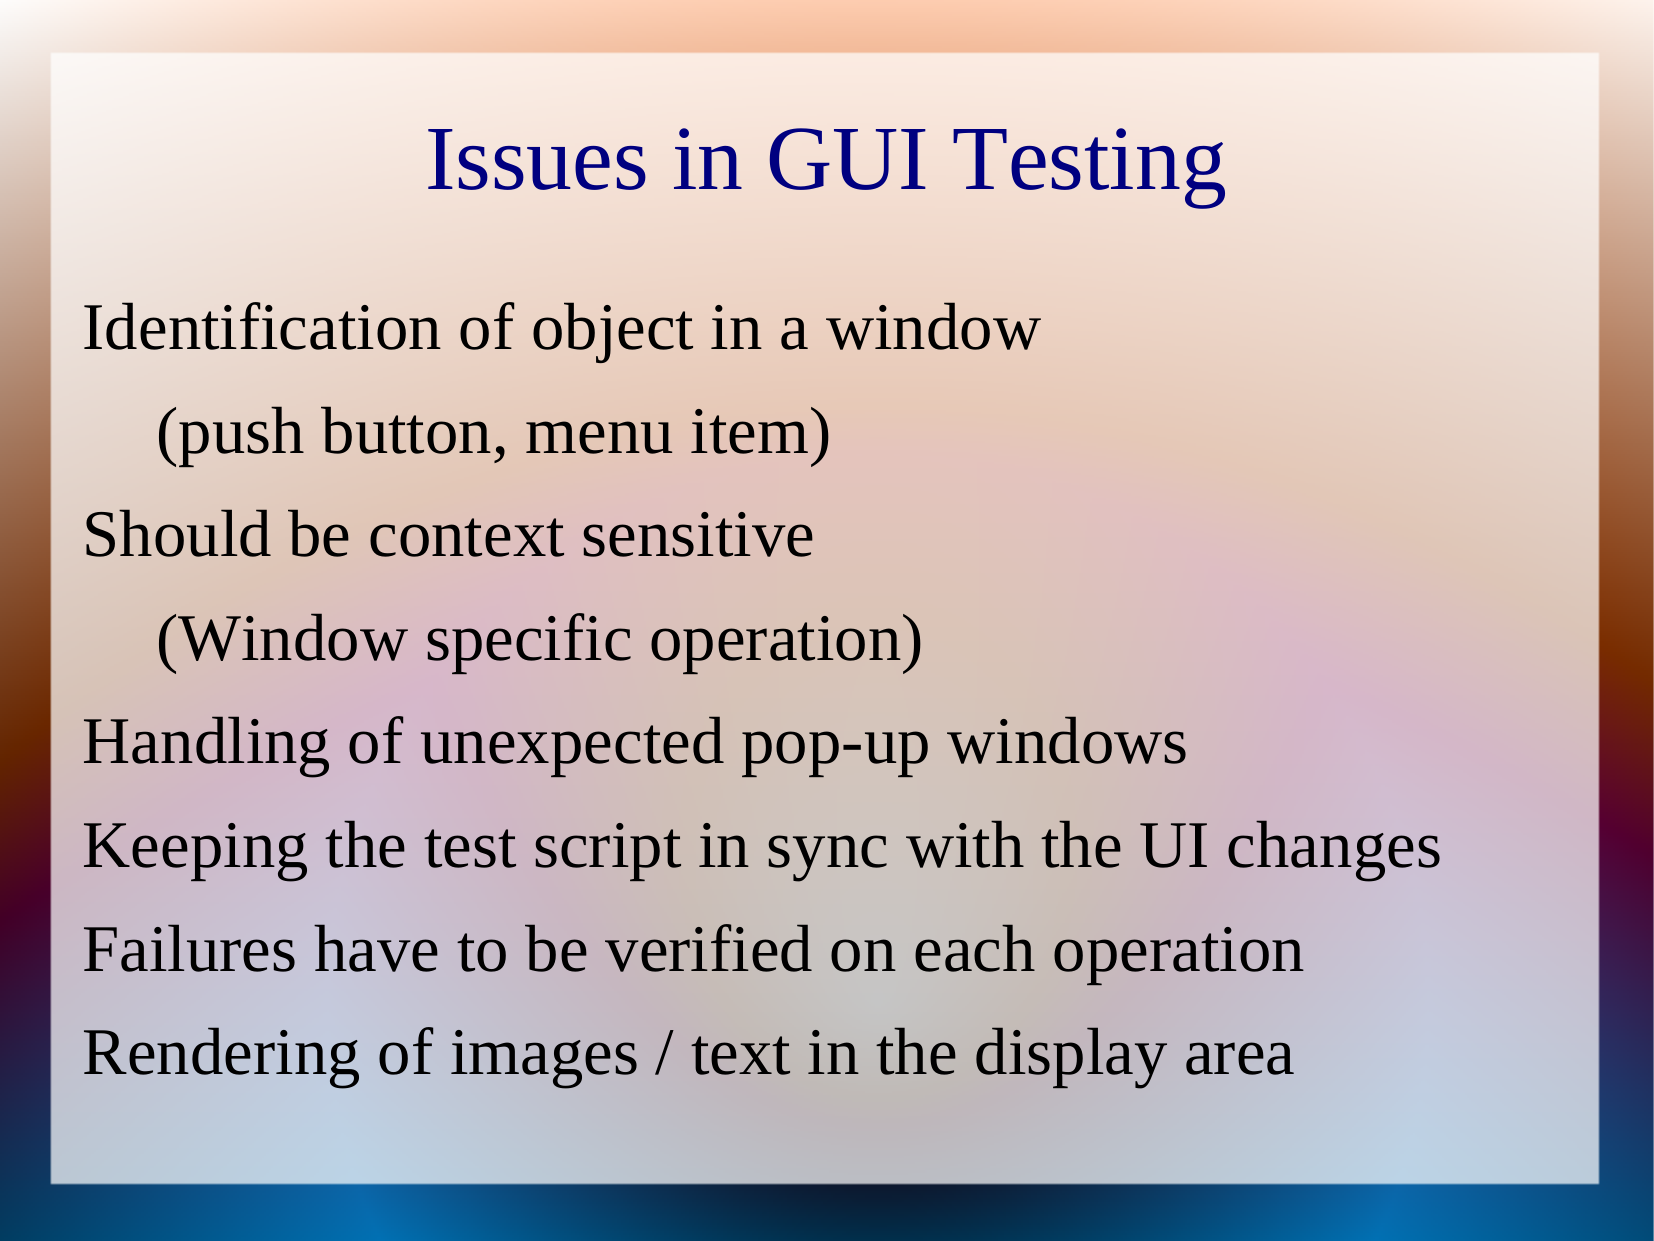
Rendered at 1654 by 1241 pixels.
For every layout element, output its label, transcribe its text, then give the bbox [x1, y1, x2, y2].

picture [0, 0, 1654, 1241]
title Issues in GUI Testing [82, 55, 1571, 263]
list Identification of object in a window (push button, menu item) Should be context sensitive (Window specific operation) Handling of unexpected pop-up windows Keeping the test script in sync with the UI changes Failures have to be verified on each operation Rendering of images / text in the display area [82, 290, 1571, 1193]
